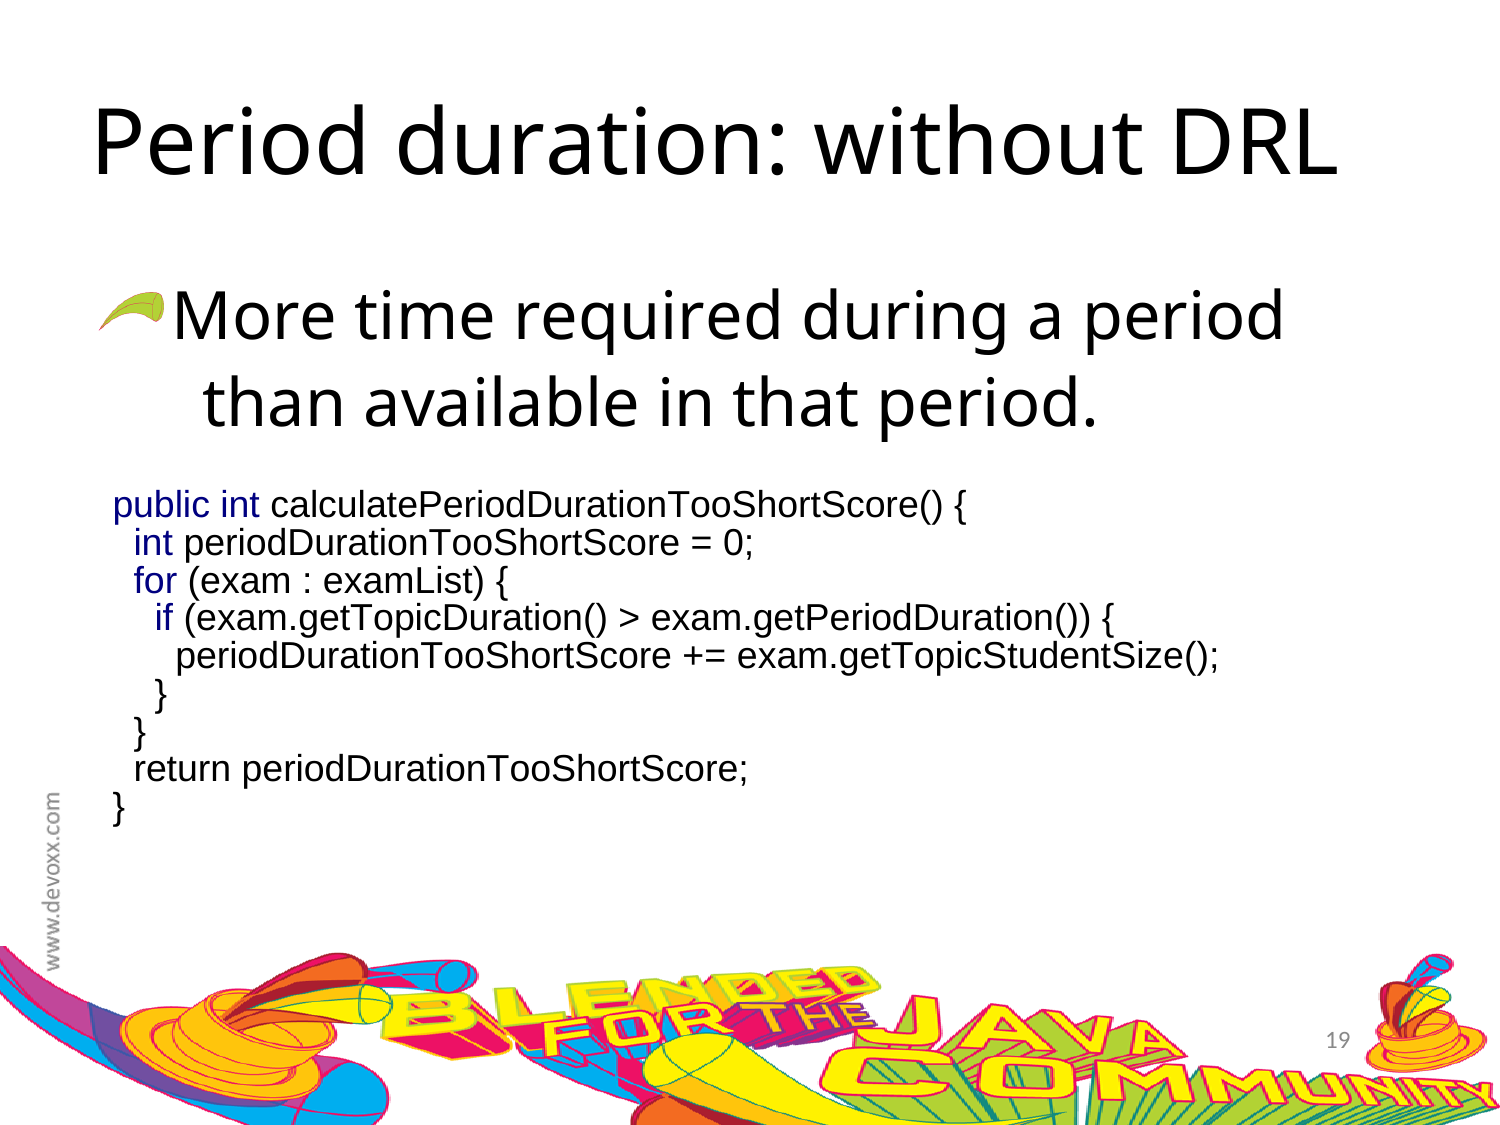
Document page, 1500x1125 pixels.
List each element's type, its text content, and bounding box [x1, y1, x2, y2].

picture [0, 757, 1500, 1125]
title Period duration: without DRL [75, 45, 1426, 233]
text_box public int calculatePeriodDurationTooShortScore() { int periodDurationTooShortScore = 0; for (exam : examList) { if (exam.getTopicDuration() > exam.getPeriodDuration()) { periodDurationTooShortScore += exam.getTopicStudentSize(); } } return periodDurationTooShortScore; } [112, 487, 1388, 901]
list More time required during a period than available in that period. [75, 262, 1426, 548]
